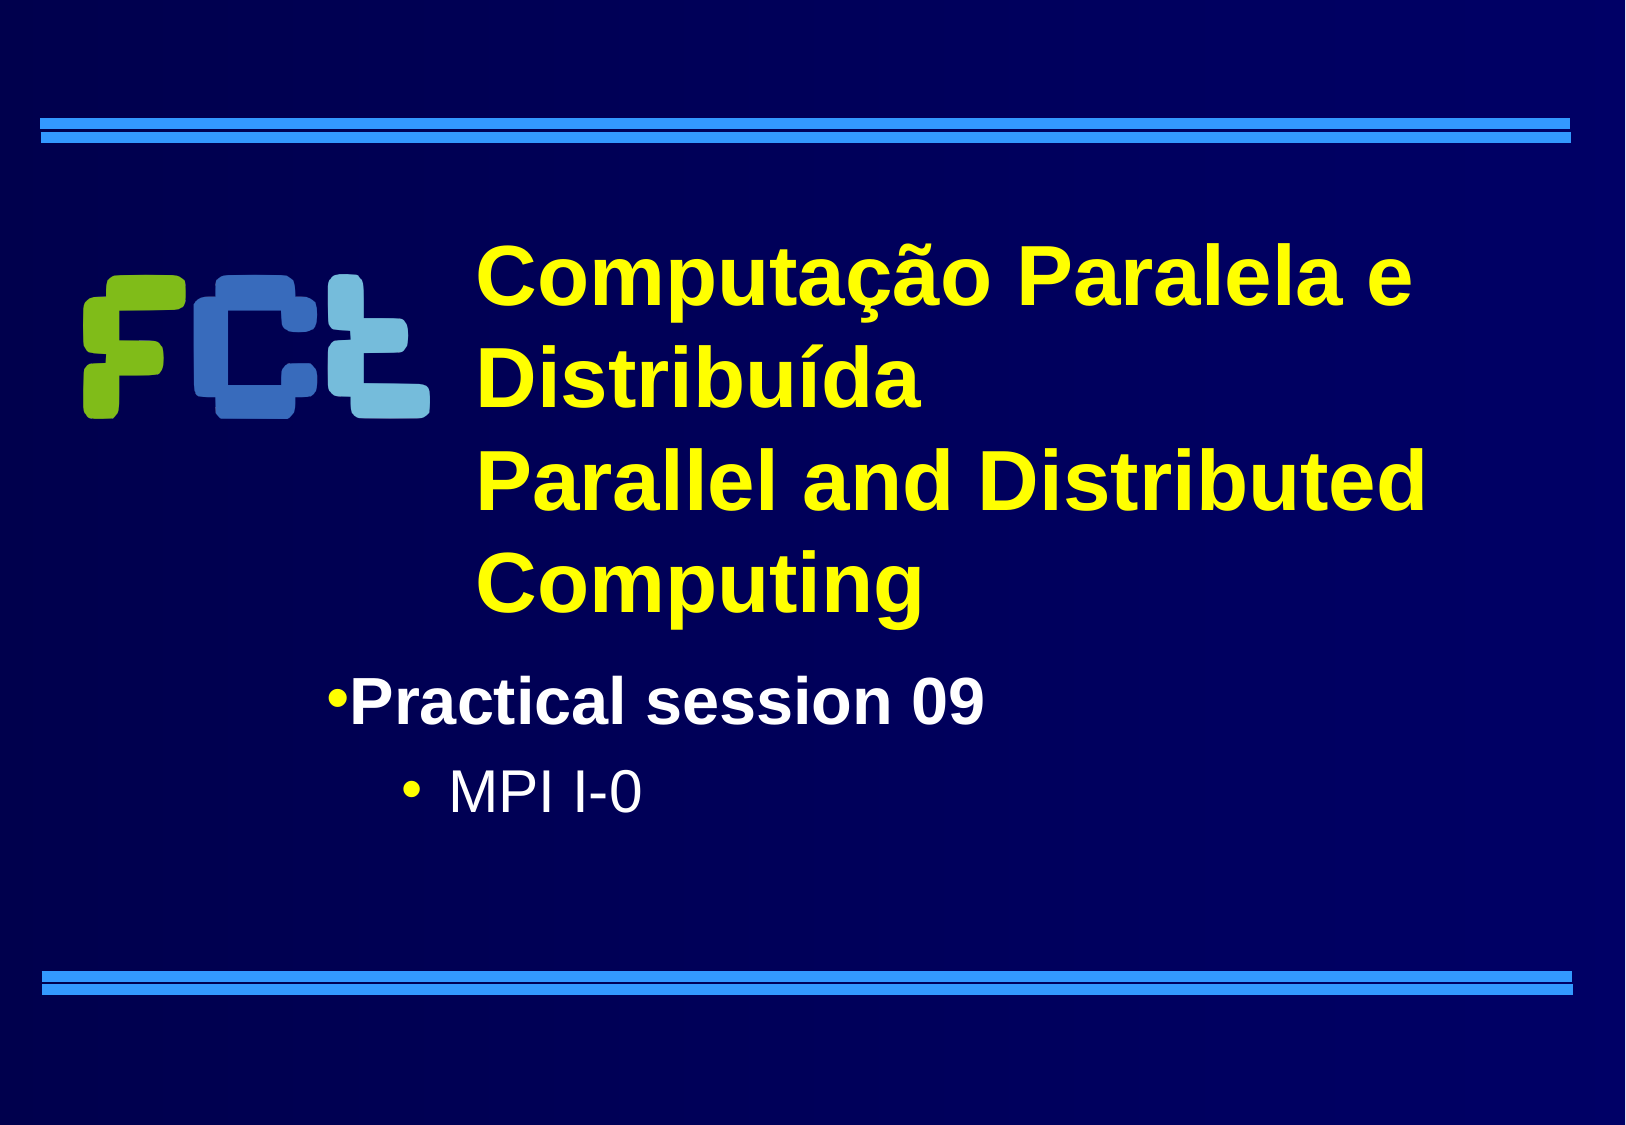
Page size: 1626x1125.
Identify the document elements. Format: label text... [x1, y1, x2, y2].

title Computação Paralela e Distribuída Parallel and Distributed Computing [460, 212, 1558, 638]
text_box Practical session 09 MPI I-0 [311, 650, 1585, 926]
picture [83, 274, 430, 419]
